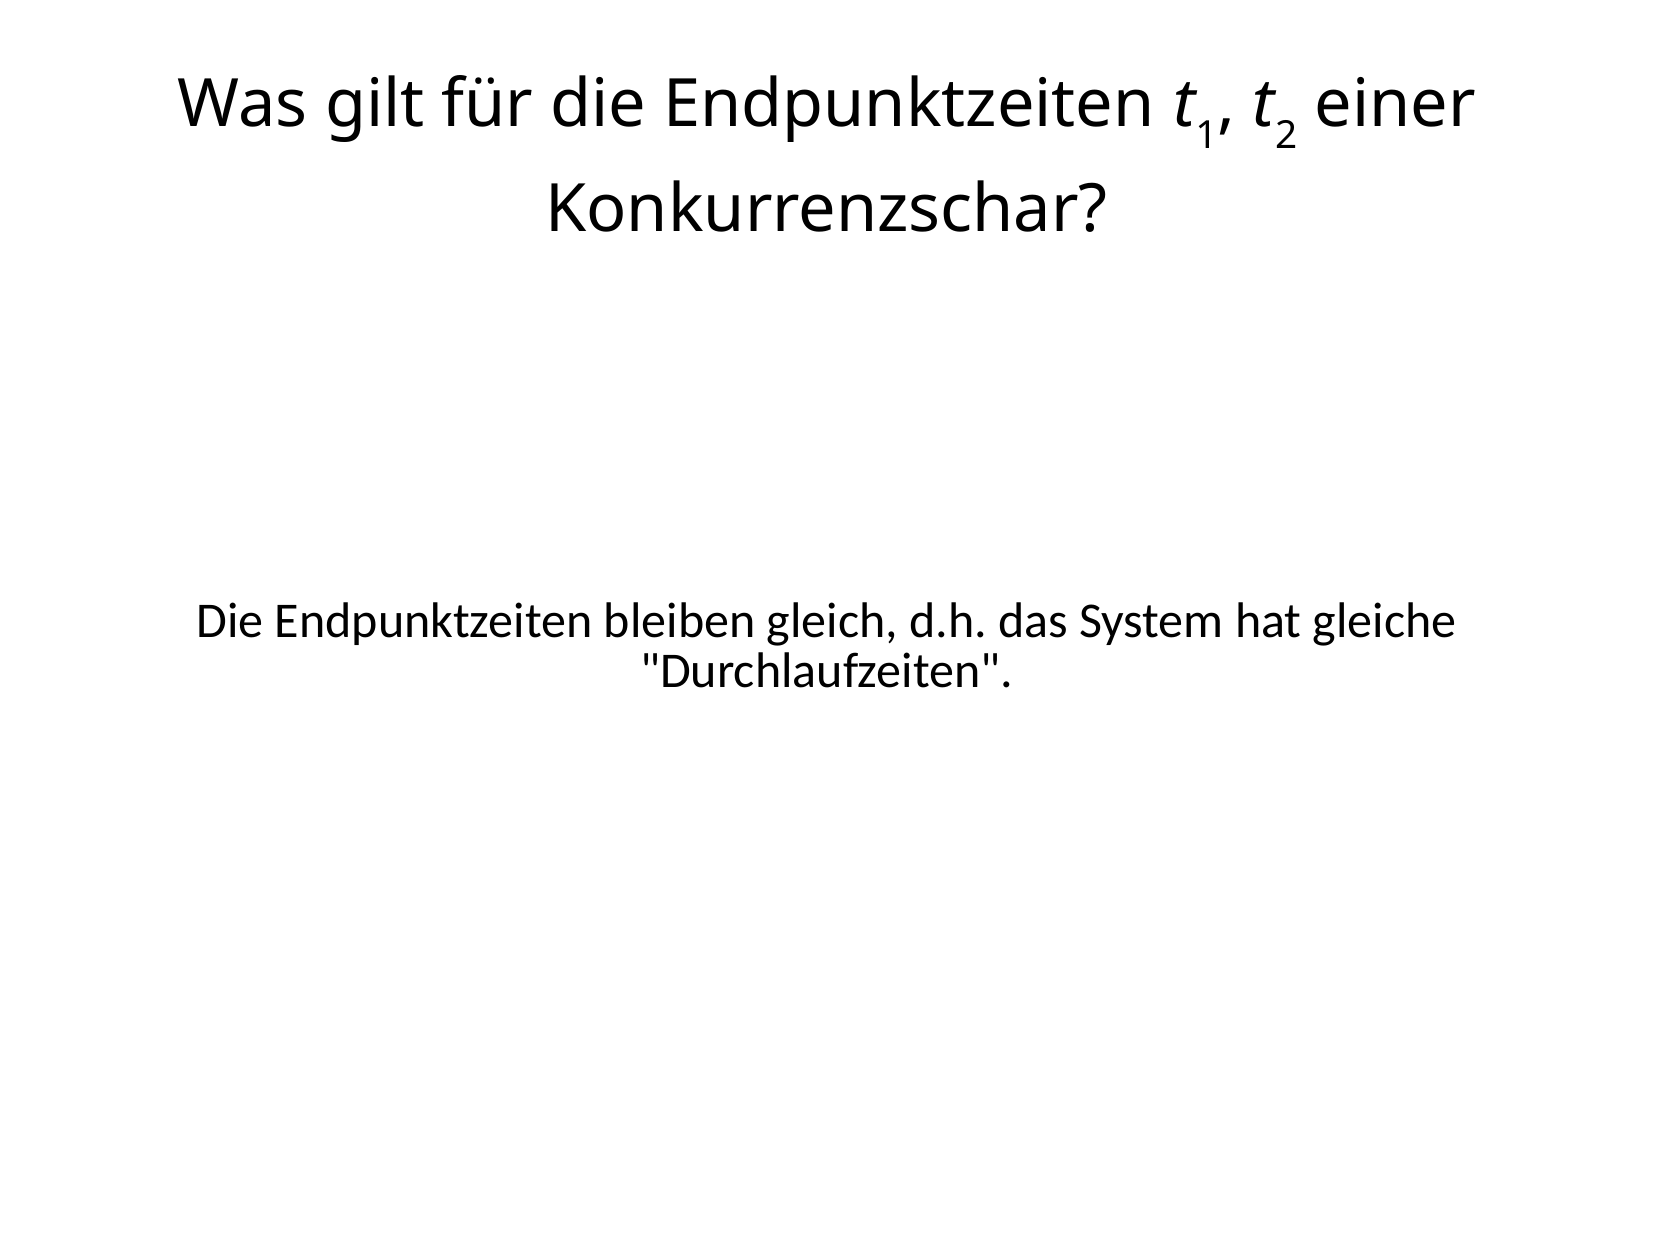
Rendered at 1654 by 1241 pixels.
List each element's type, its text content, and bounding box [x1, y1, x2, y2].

title Was gilt für die Endpunktzeiten t1, t2 einer Konkurrenzschar? [82, 49, 1571, 257]
subtitle Die Endpunktzeiten bleiben gleich, d.h. das System hat gleiche "Durchlaufzeiten". [82, 290, 1571, 1010]
